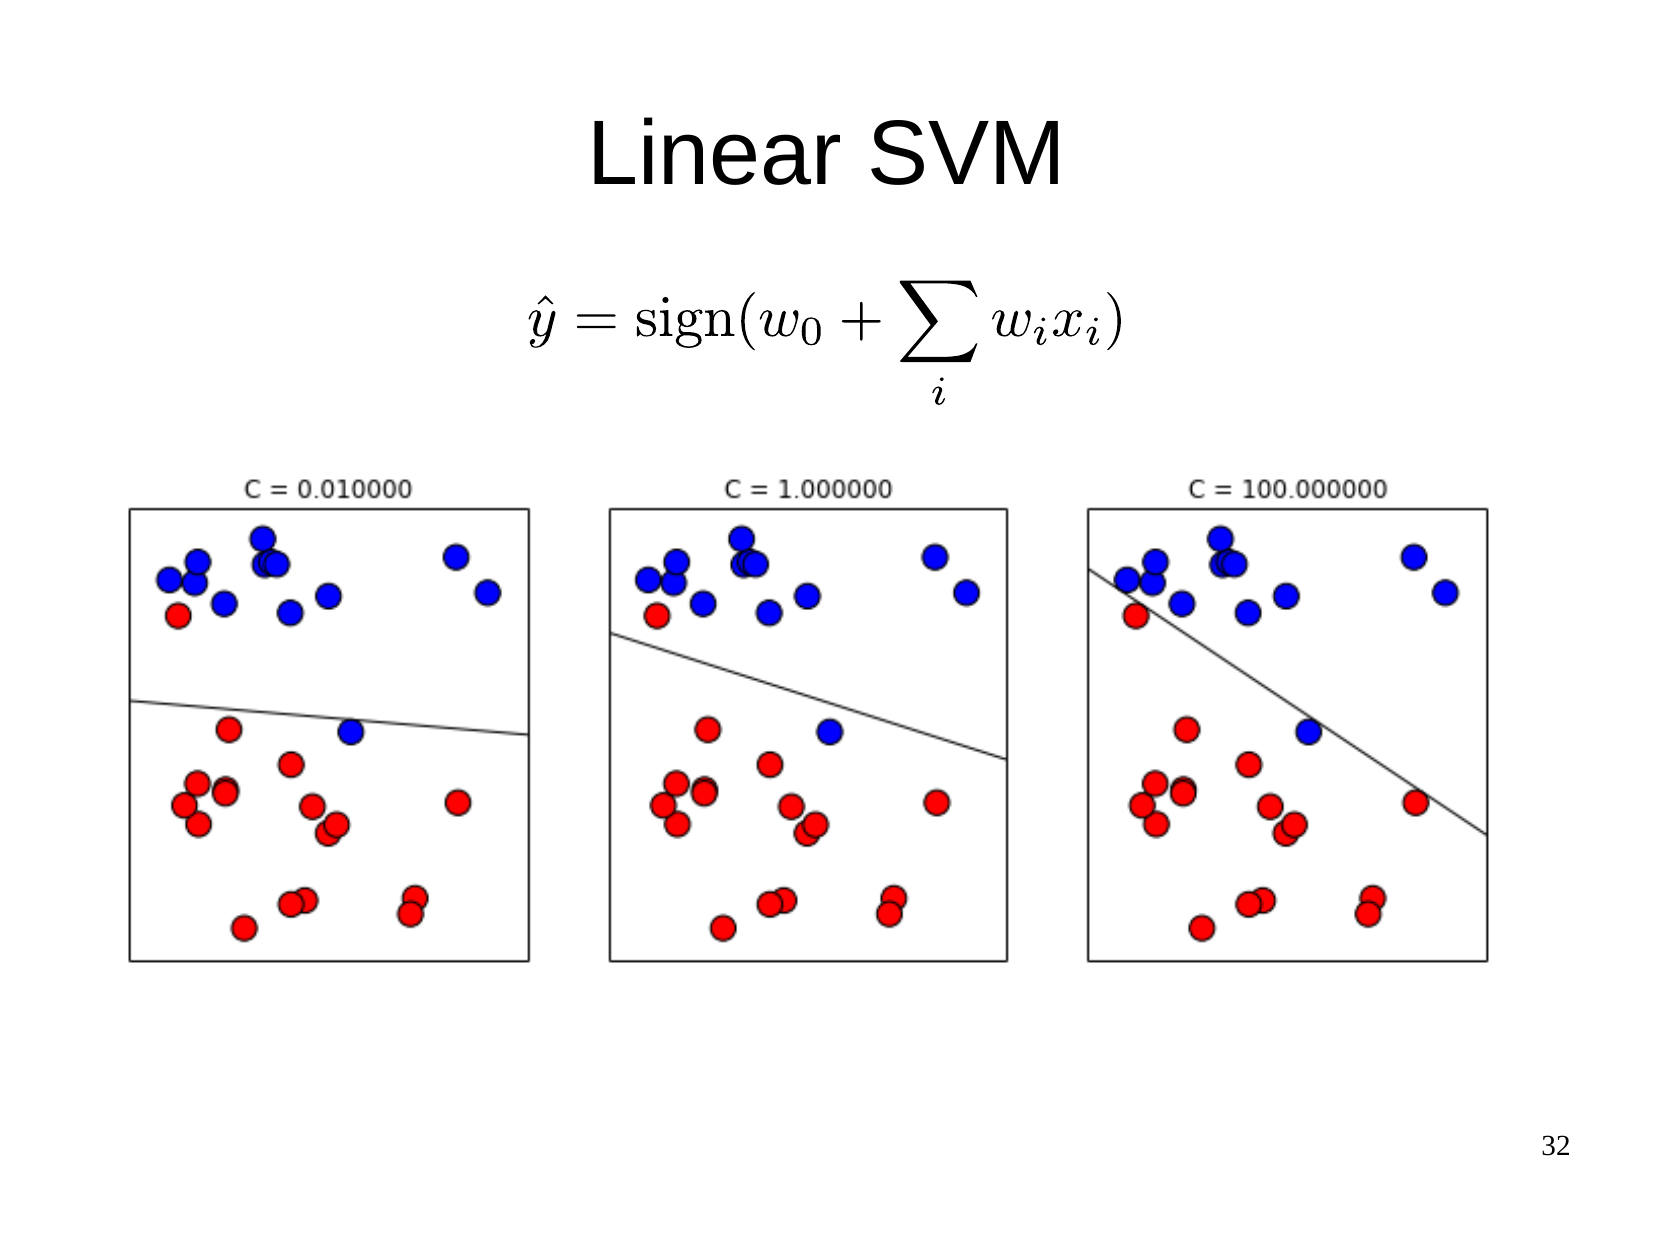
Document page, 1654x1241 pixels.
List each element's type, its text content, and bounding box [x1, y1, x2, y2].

text_box [526, 274, 1127, 406]
picture [115, 464, 1501, 976]
title Linear SVM [82, 49, 1571, 257]
